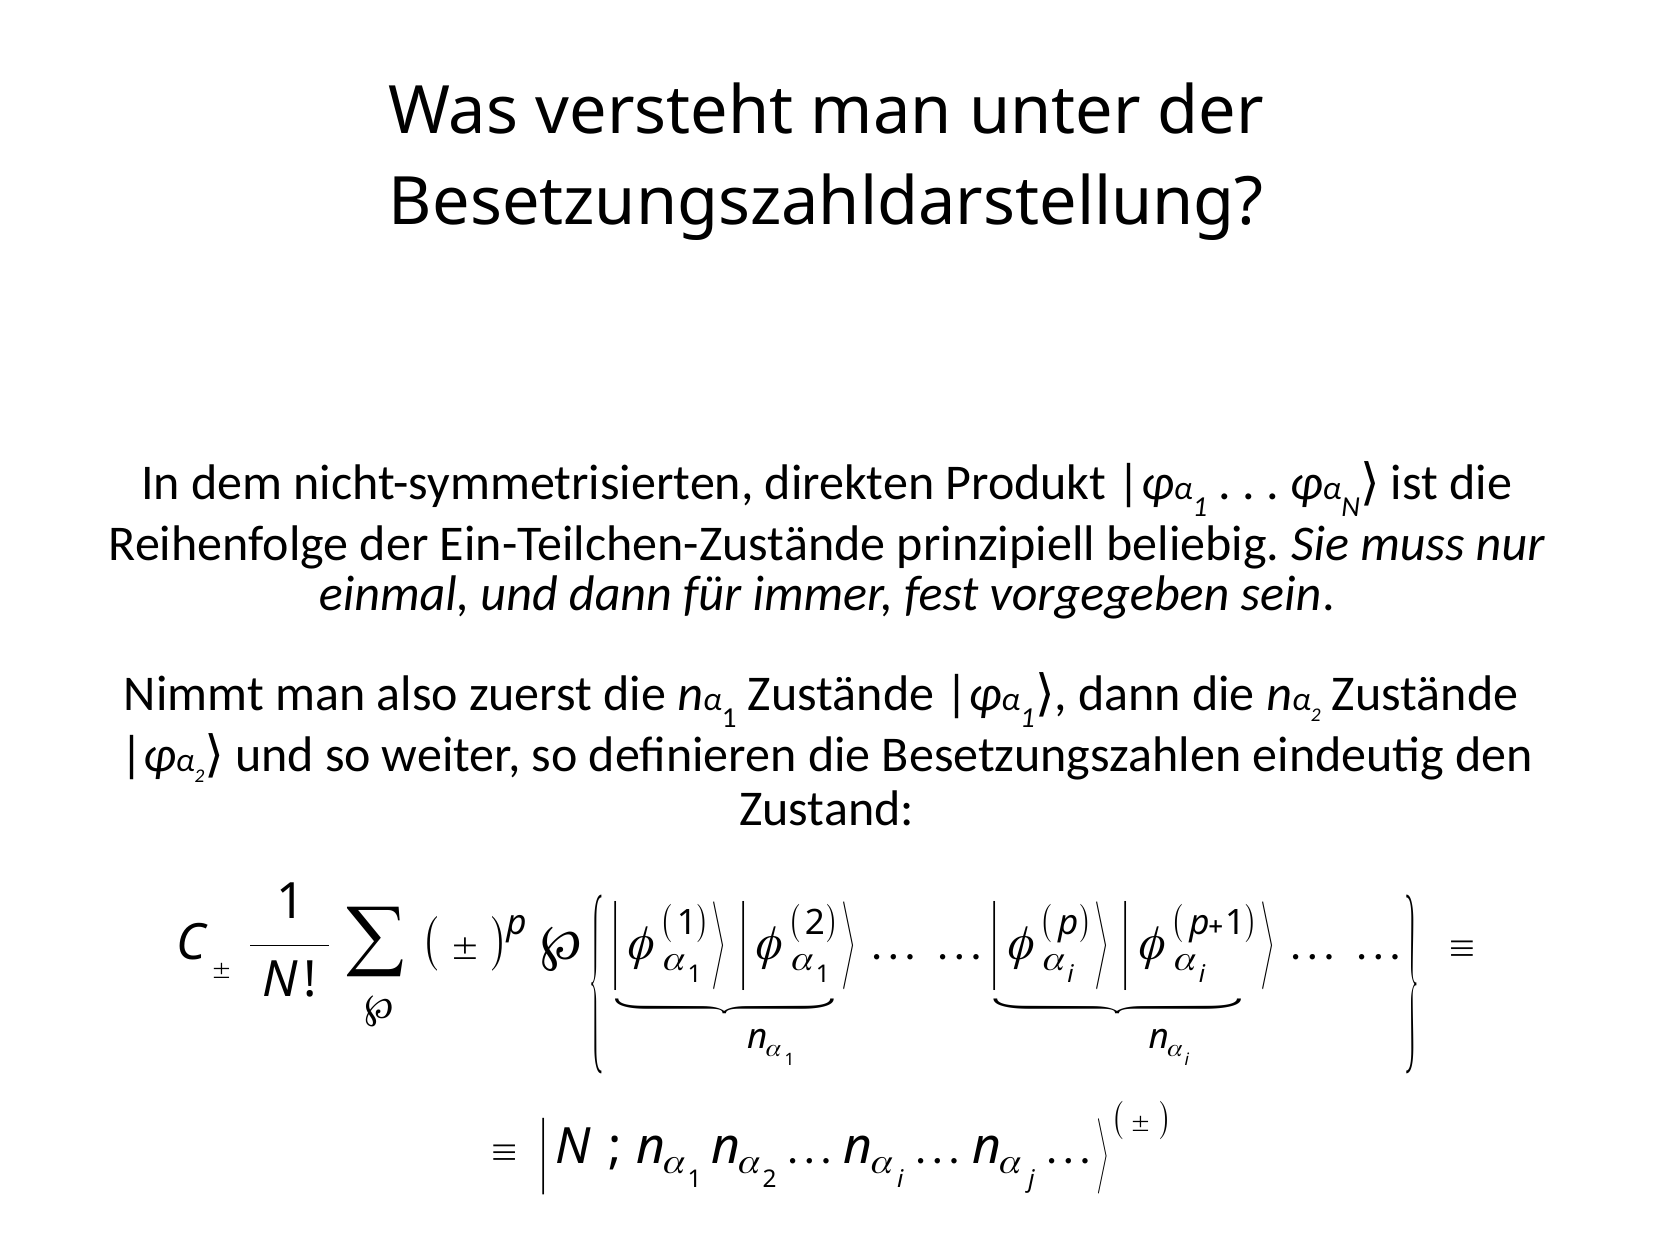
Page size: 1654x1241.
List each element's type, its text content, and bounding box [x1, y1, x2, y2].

chart [170, 871, 1483, 1195]
title Was versteht man unter der Besetzungszahldarstellung? [82, 49, 1571, 257]
subtitle In dem nicht-symmetrisierten, direkten Produkt |φα1 . . . φαN⟩ ist die Reihenfolge der Ein-Teilchen-Zustände prinzipiell beliebig. Sie muss nur einmal, und dann für immer, fest vorgegeben sein. Nimmt man also zuerst die nα1 Zustände |φα1⟩, dann die nα2 Zustände |φα2⟩ und so weiter, so definieren die Besetzungszahlen eindeutig den Zustand: [82, 290, 1571, 1010]
